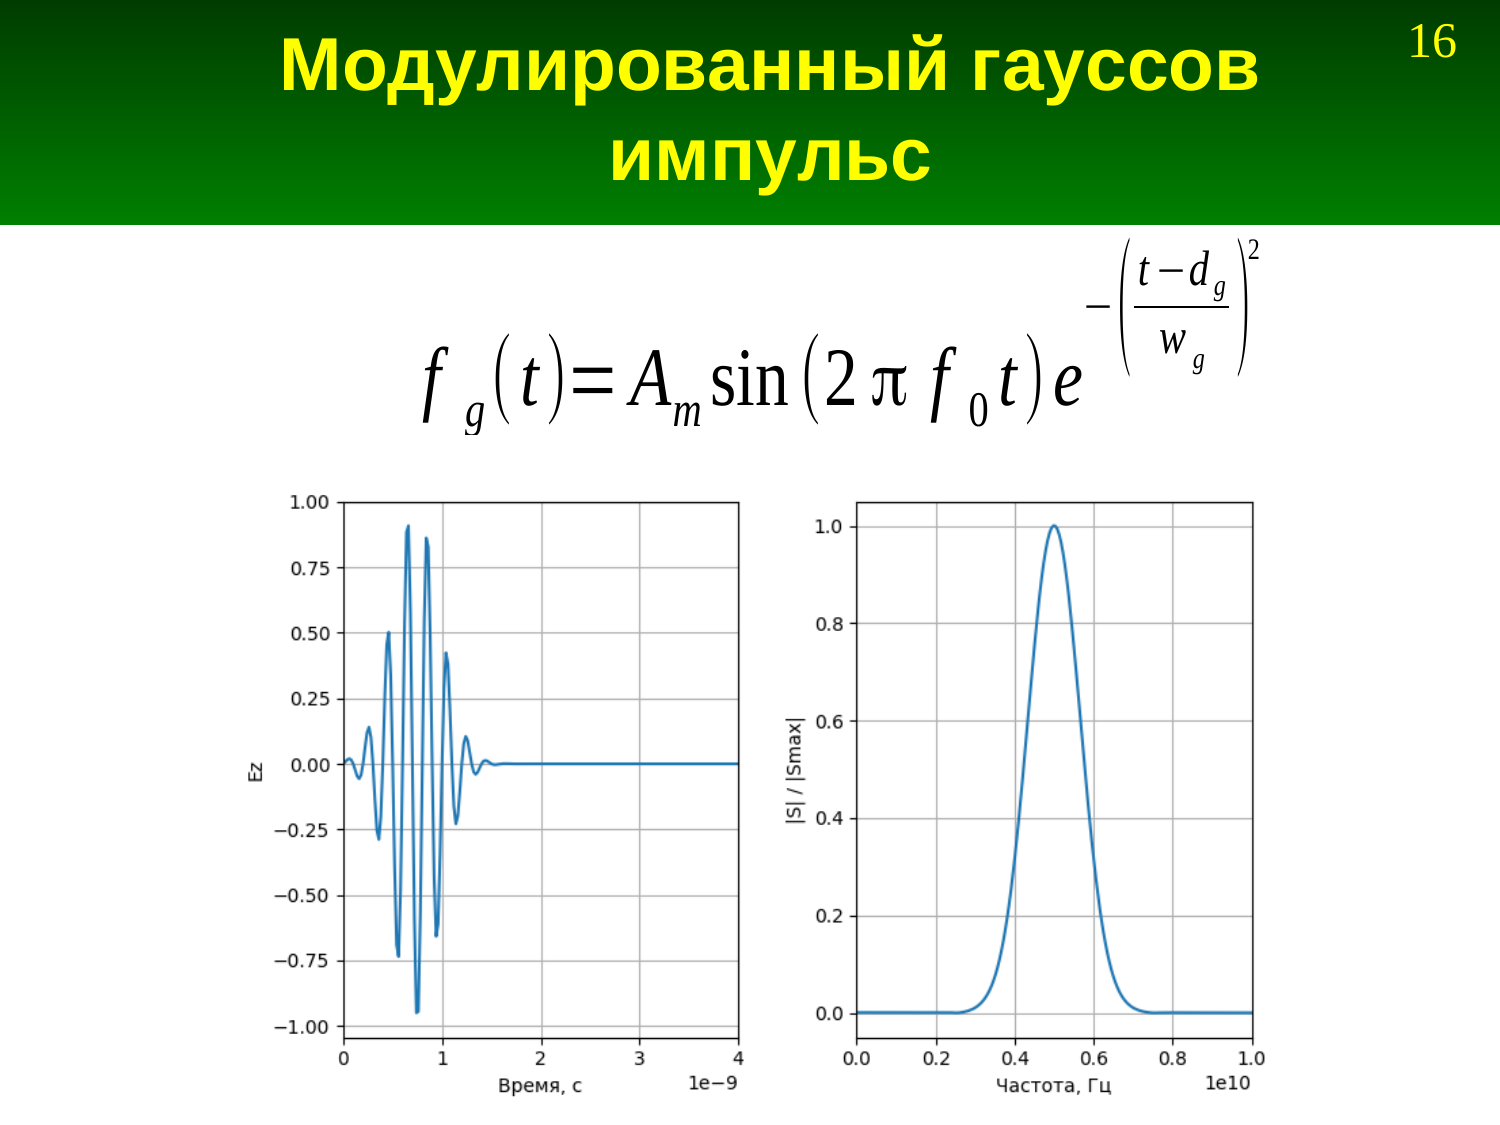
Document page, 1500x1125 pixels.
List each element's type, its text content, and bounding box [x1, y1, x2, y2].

title Модулированный гауссов импульс [100, 7, 1441, 204]
picture [233, 483, 1267, 1107]
chart [393, 233, 1279, 435]
